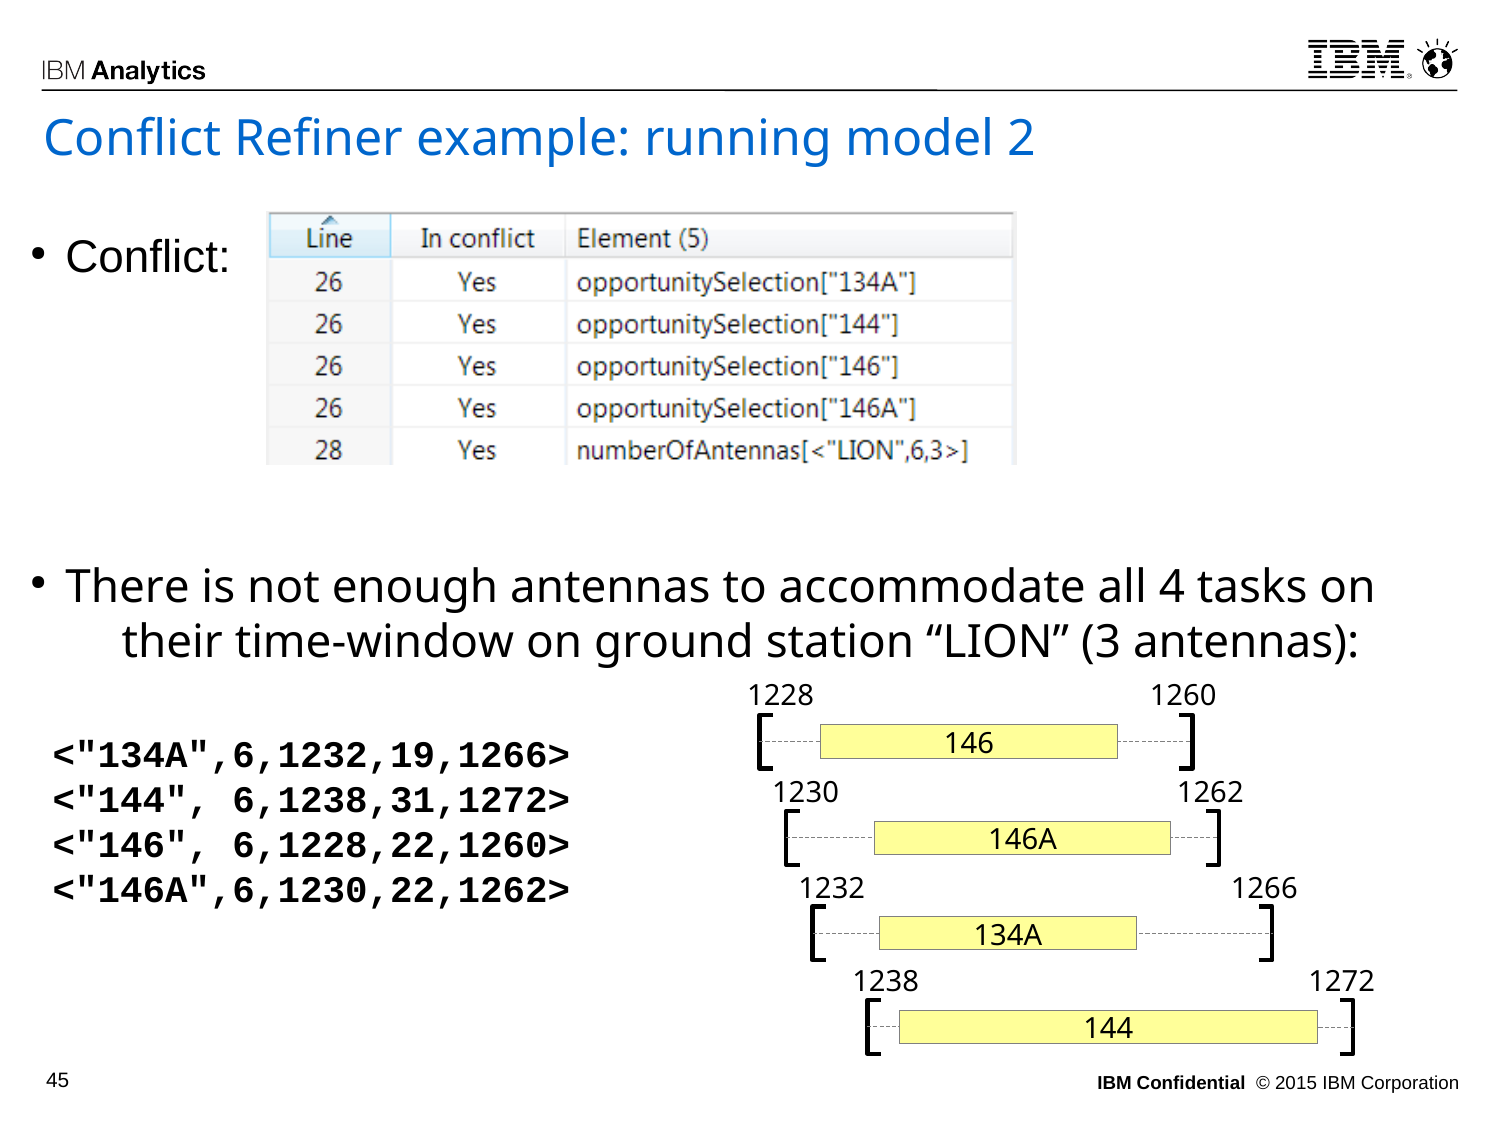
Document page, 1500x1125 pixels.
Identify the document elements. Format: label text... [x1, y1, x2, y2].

text_box 1262 [1162, 765, 1275, 816]
text_box 144 [899, 1010, 1318, 1044]
picture [1294, 24, 1469, 91]
picture [24, 42, 224, 99]
text_box 1228 [732, 669, 845, 719]
text_box 1238 [837, 954, 951, 1005]
text_box 1230 [757, 765, 870, 816]
picture [266, 211, 1017, 219]
list Conflict: There is not enough antennas to accommodate all 4 tasks on their time-window on ground station “LION” (3 antennas): <"134A",6,1232,19,1266> <"144", 6,1238,31,1272> <"146", 6,1228,22,1260> <"146A",6,1230,22,1262> [29, 219, 1455, 1125]
text_box 1266 [1216, 861, 1329, 912]
title Conflict Refiner example: running model 2 [43, 97, 1446, 219]
text_box 1232 [783, 861, 897, 912]
text_box 146 [820, 724, 1118, 759]
text_box 1272 [1293, 954, 1407, 1005]
text_box 146A [874, 821, 1171, 855]
text_box 1260 [1135, 669, 1248, 719]
text_box 134A [879, 916, 1137, 950]
